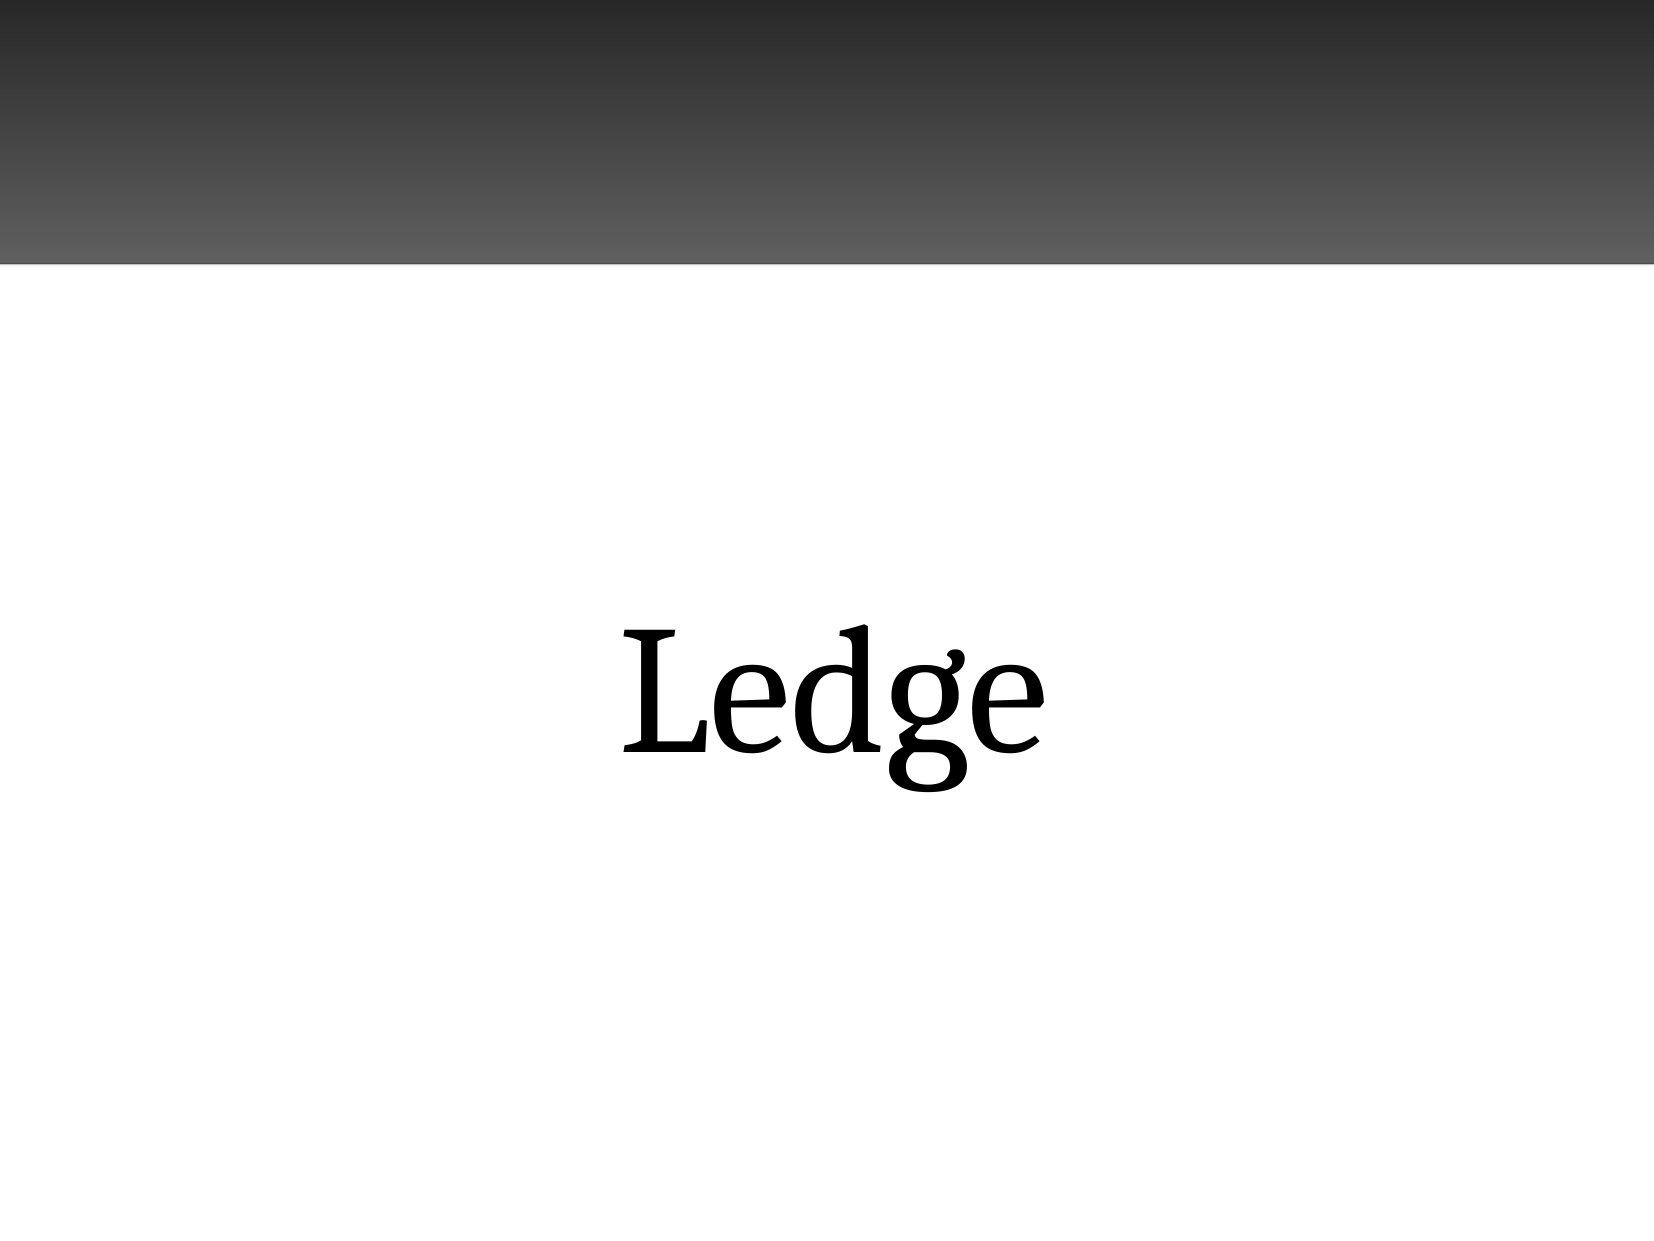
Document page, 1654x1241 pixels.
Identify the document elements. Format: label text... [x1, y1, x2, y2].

list Ledge [130, 525, 1537, 797]
